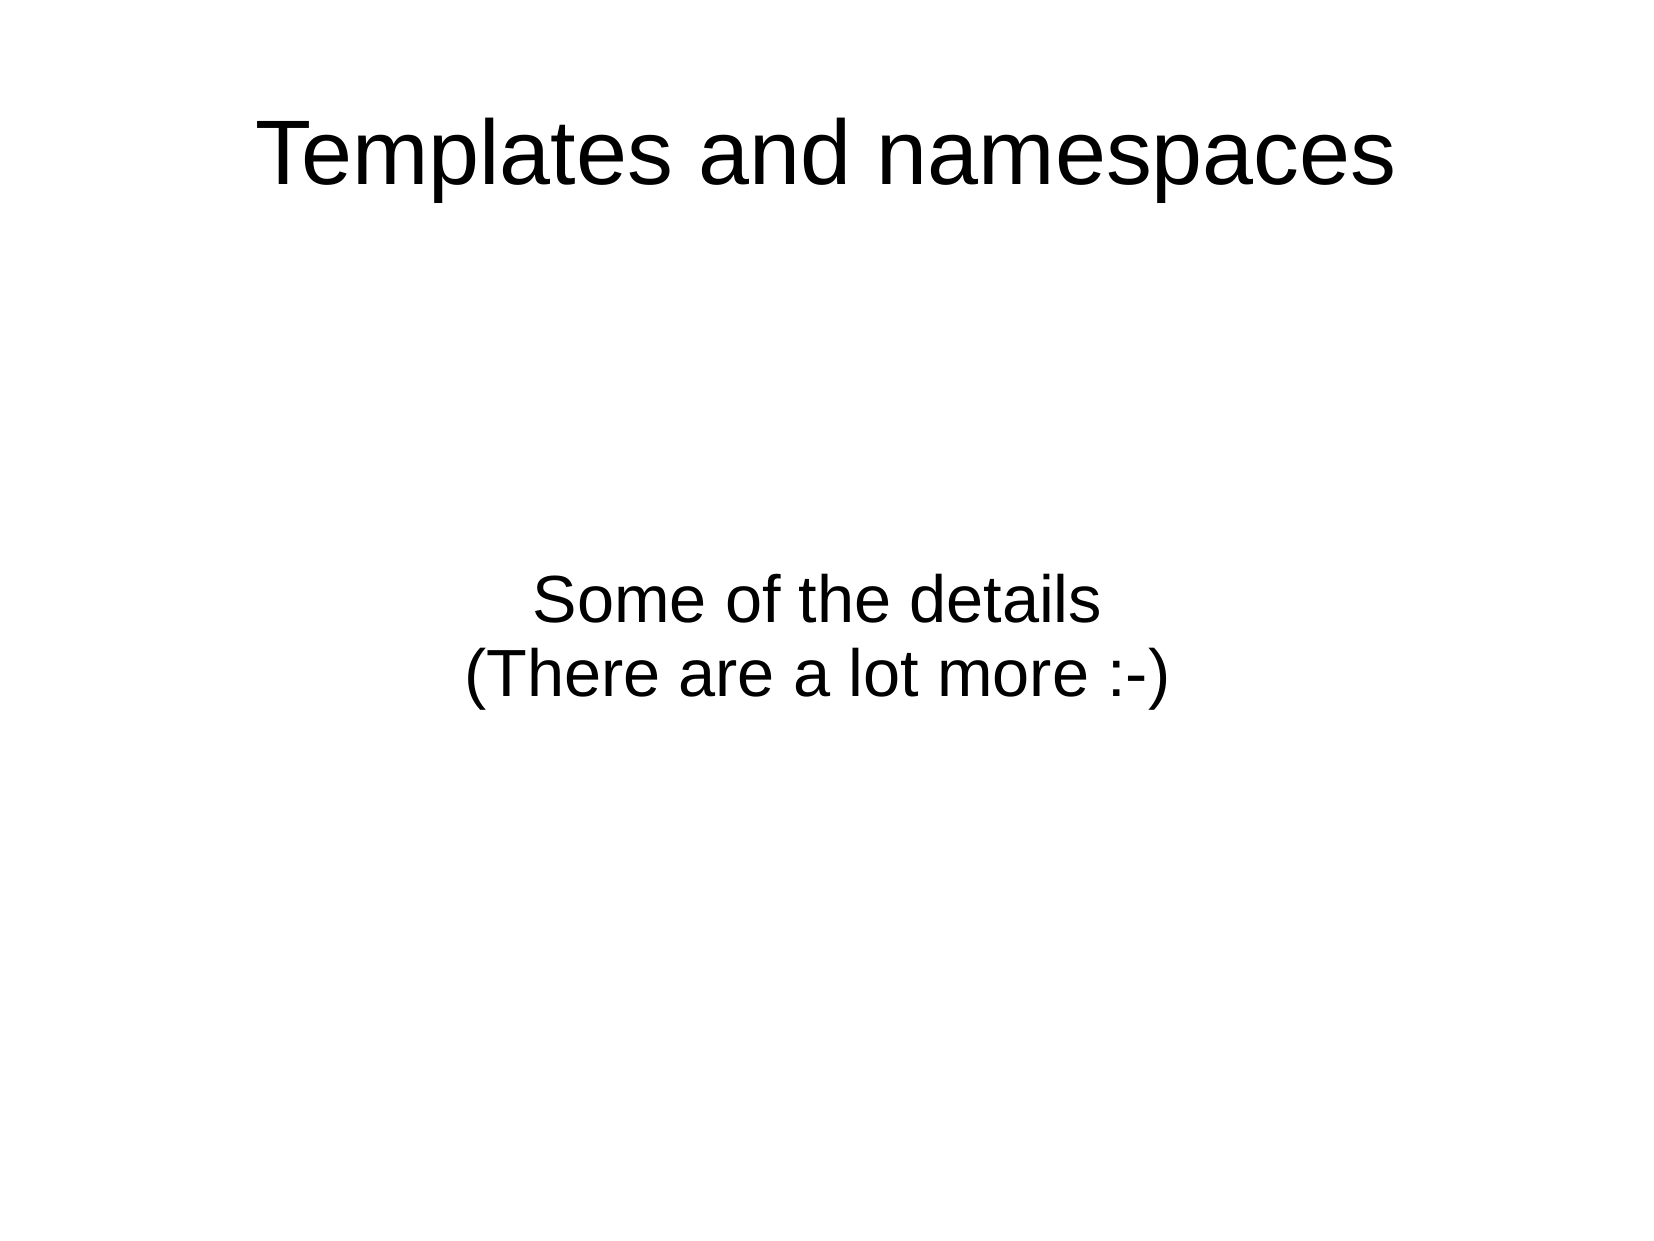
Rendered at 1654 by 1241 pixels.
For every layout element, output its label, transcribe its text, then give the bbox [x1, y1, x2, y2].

title Templates and namespaces [82, 49, 1571, 257]
subtitle Some of the details (There are a lot more :-) [73, 276, 1562, 996]
